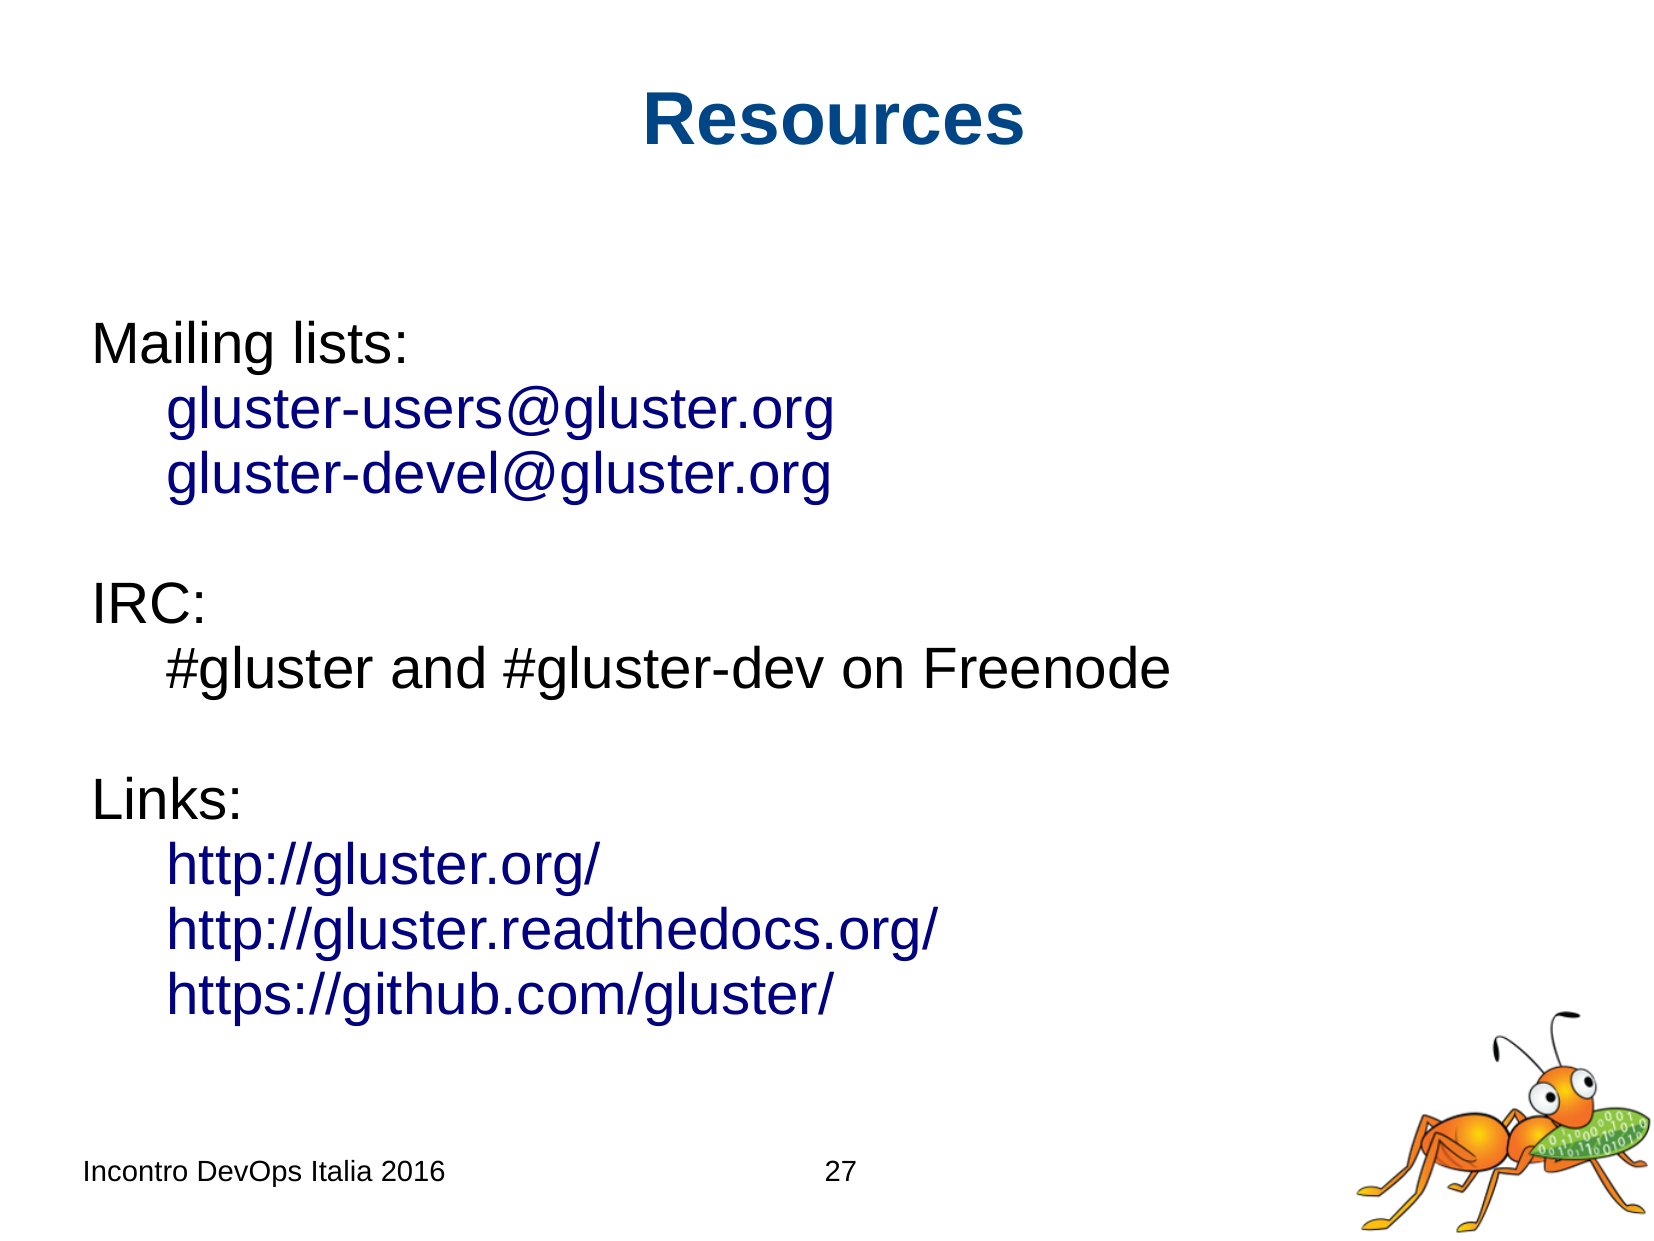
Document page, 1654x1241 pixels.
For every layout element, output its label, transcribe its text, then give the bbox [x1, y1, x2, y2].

text_box Mailing lists: gluster-users@gluster.org gluster-devel@gluster.org IRC: #gluster and #gluster-dev on Freenode Links: http://gluster.org/ http://gluster.readthedocs.org/ https://github.com/gluster/ [76, 303, 1495, 1099]
picture [1353, 1009, 1654, 1235]
title Resources [90, 15, 1579, 223]
